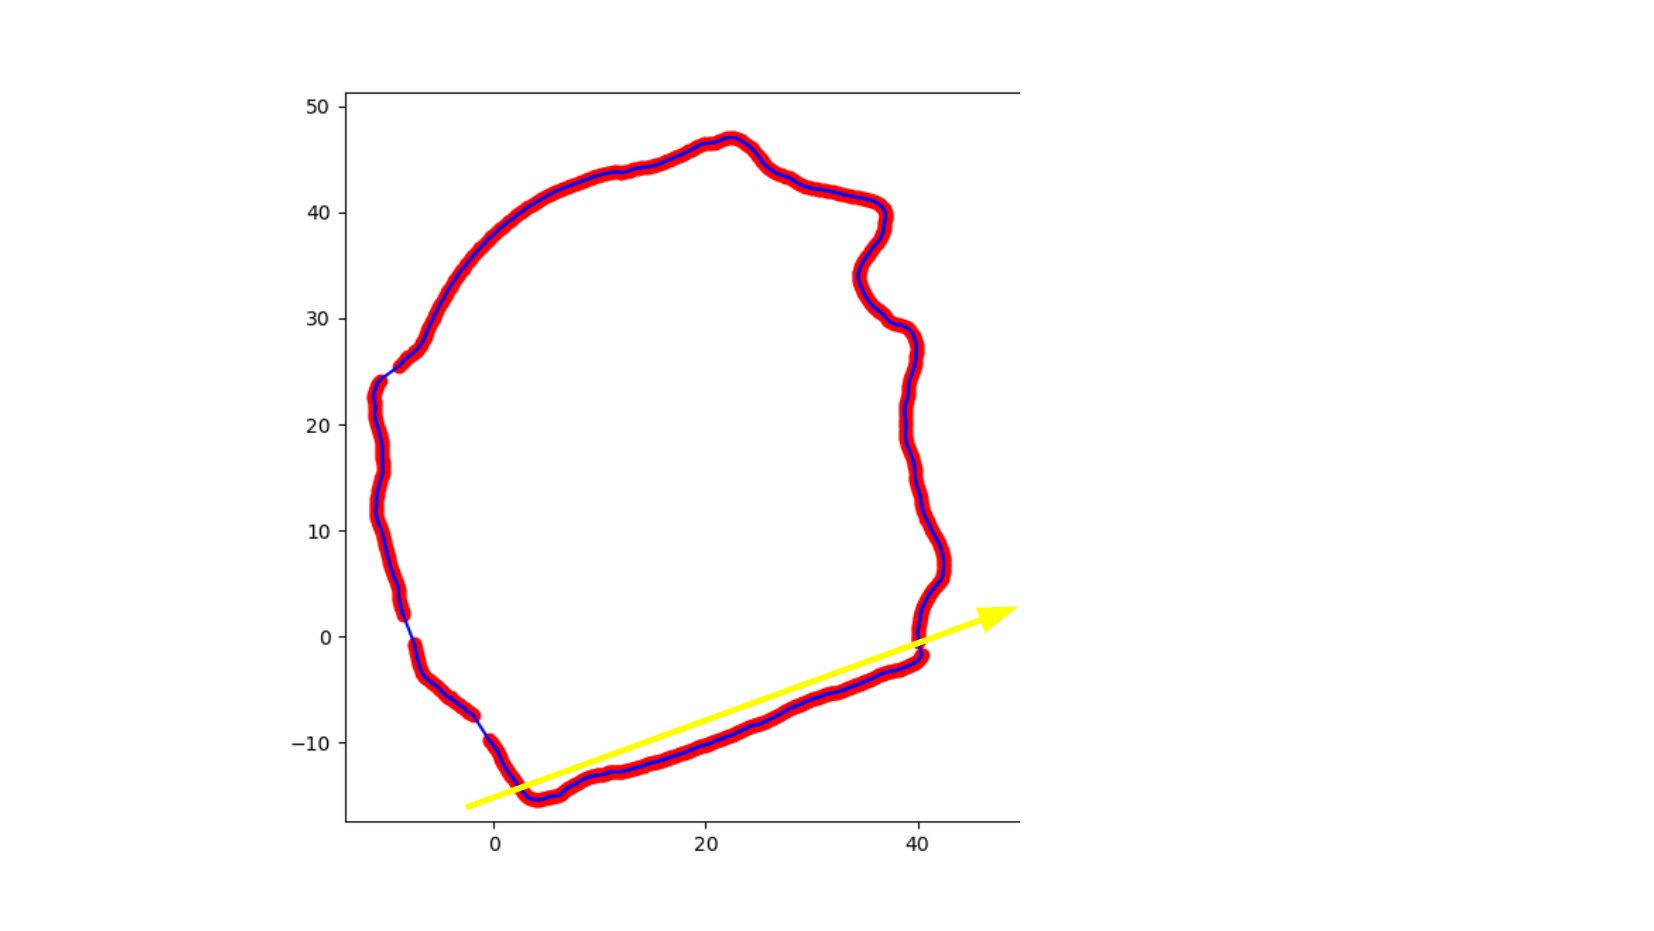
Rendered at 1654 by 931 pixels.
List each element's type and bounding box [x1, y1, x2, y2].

picture [255, 46, 1020, 886]
